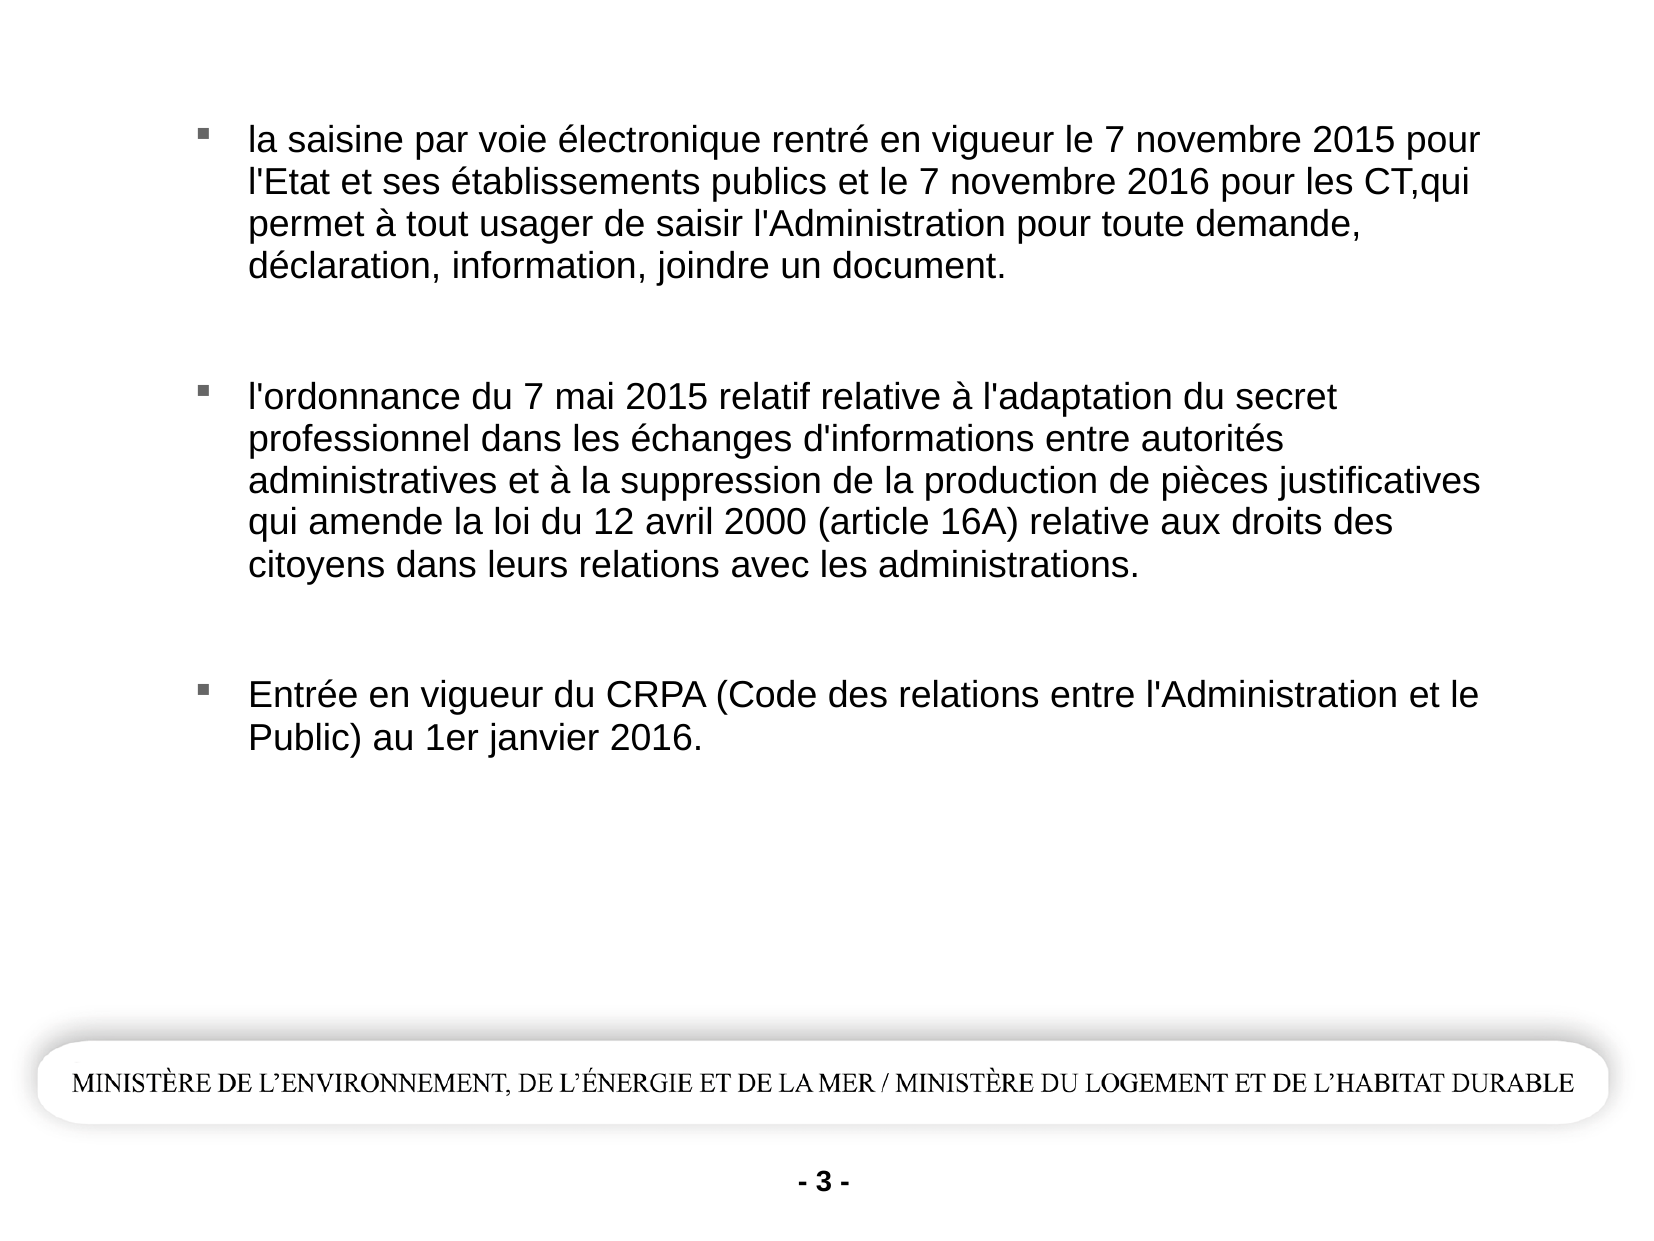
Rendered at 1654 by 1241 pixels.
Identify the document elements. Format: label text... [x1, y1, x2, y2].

list la saisine par voie électronique rentré en vigueur le 7 novembre 2015 pour l'Etat et ses établissements publics et le 7 novembre 2016 pour les CT,qui permet à tout usager de saisir l'Administration pour toute demande, déclaration, information, joindre un document. l'ordonnance du 7 mai 2015 relatif relative à l'adaptation du secret professionnel dans les échanges d'informations entre autorités administratives et à la suppression de la production de pièces justificatives qui amende la loi du 12 avril 2000 (article 16A) relative aux droits des citoyens dans leurs relations avec les administrations. Entrée en vigueur du CRPA (Code des relations entre l'Administration et le Public) au 1er janvier 2016. [106, 118, 1489, 968]
picture [0, 224, 1654, 1155]
